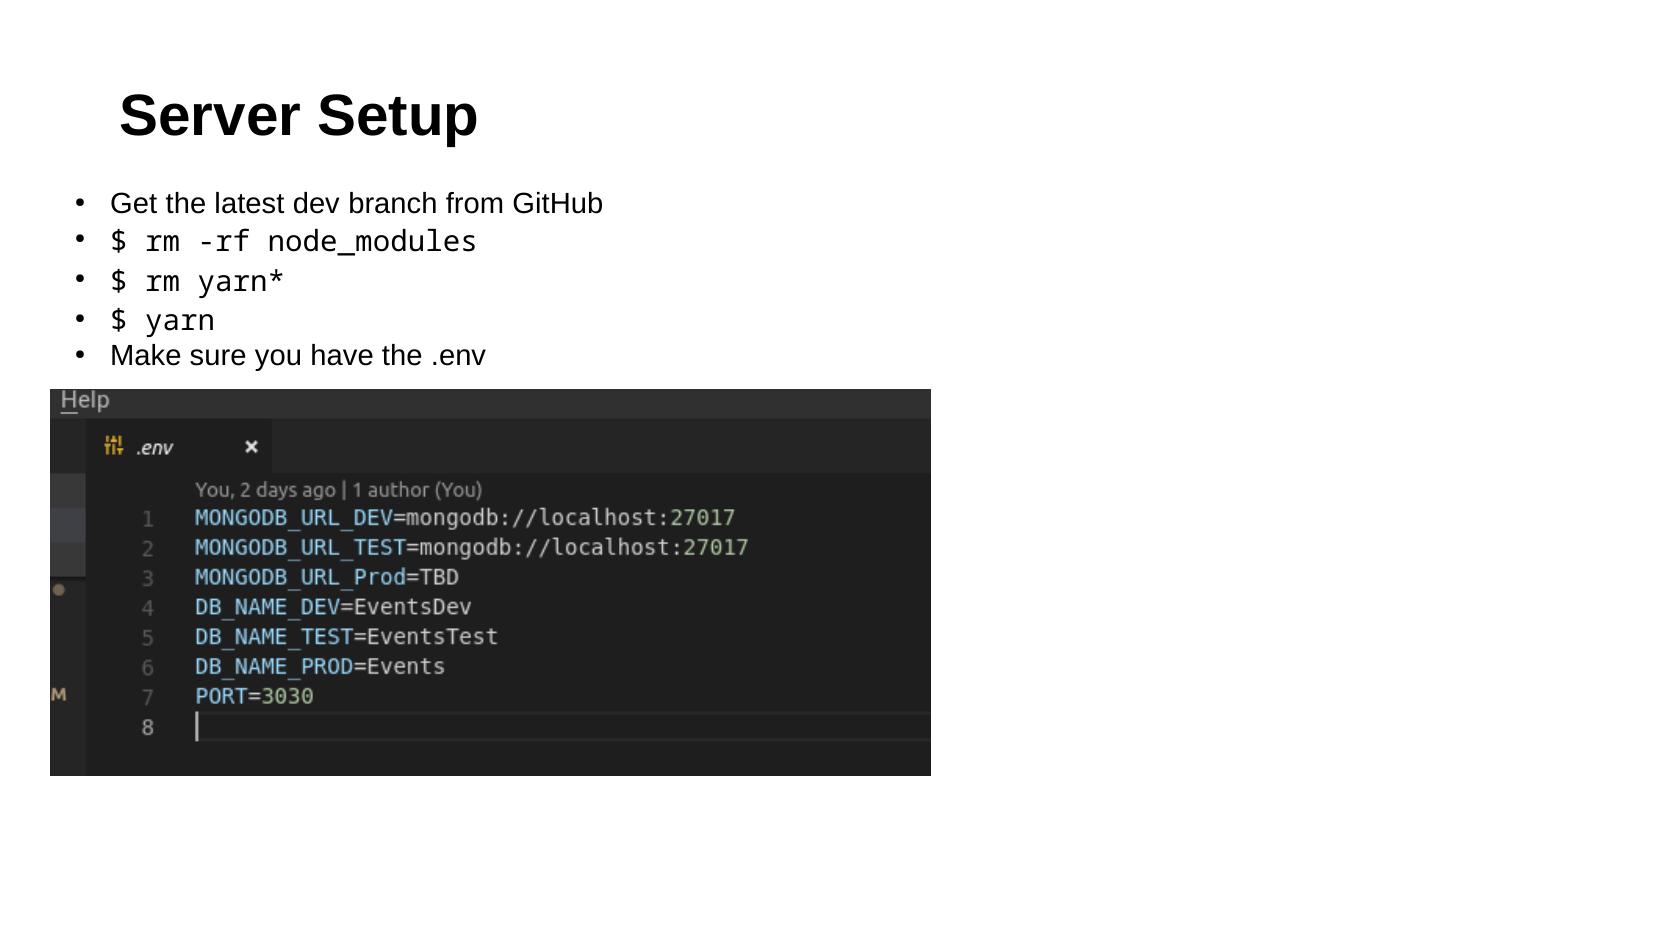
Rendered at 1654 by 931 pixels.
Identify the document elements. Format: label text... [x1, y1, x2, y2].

text_box Get the latest dev branch from GitHub $ rm -rf node_modules $ rm yarn* $ yarn Make sure you have the .env [60, 180, 841, 366]
text_box Server Setup [105, 75, 495, 145]
picture [50, 389, 931, 776]
